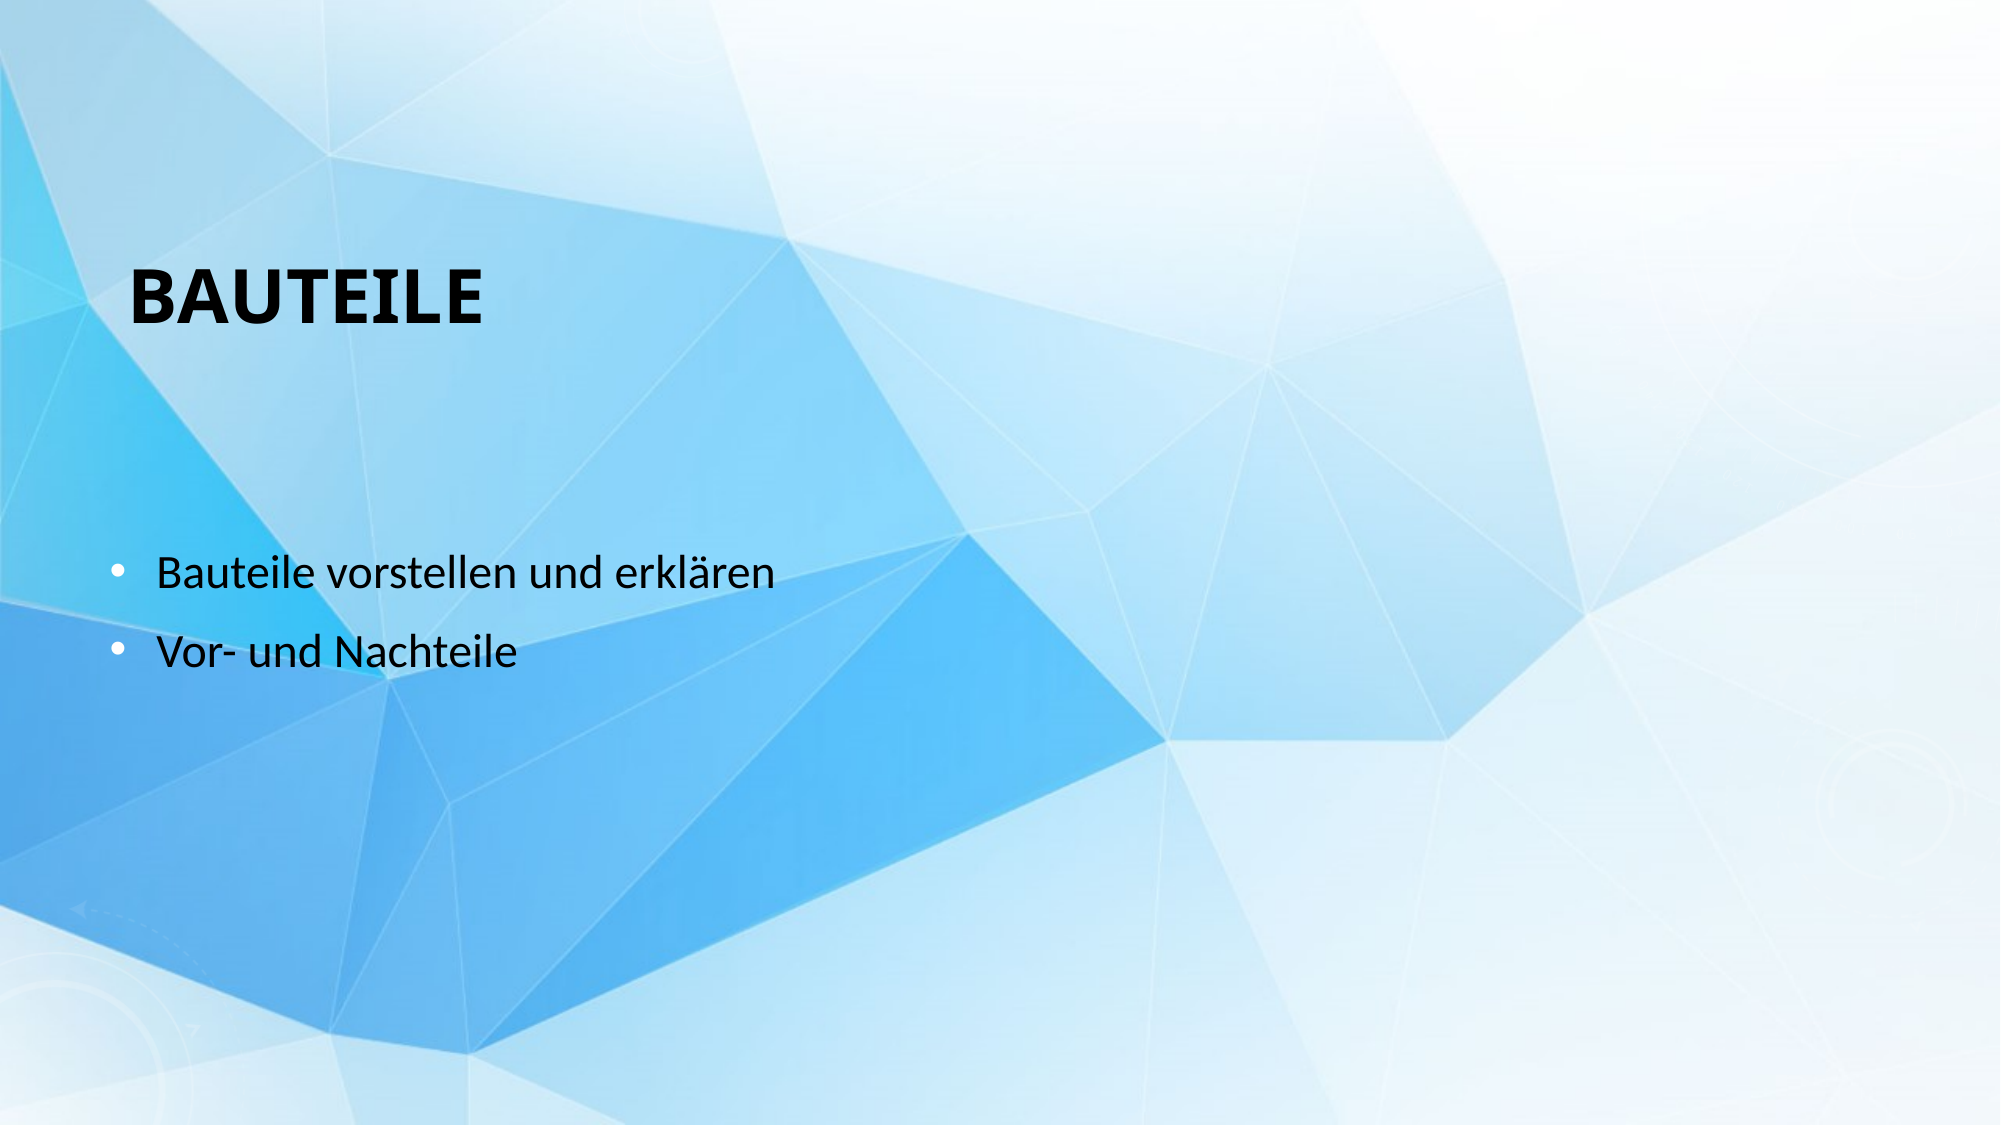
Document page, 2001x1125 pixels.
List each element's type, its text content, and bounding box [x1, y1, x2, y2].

picture [0, 0, 2001, 1125]
list Bauteile vorstellen und erklären Vor- und Nachteile [94, 342, 1757, 942]
title Bauteile [112, 174, 1775, 414]
